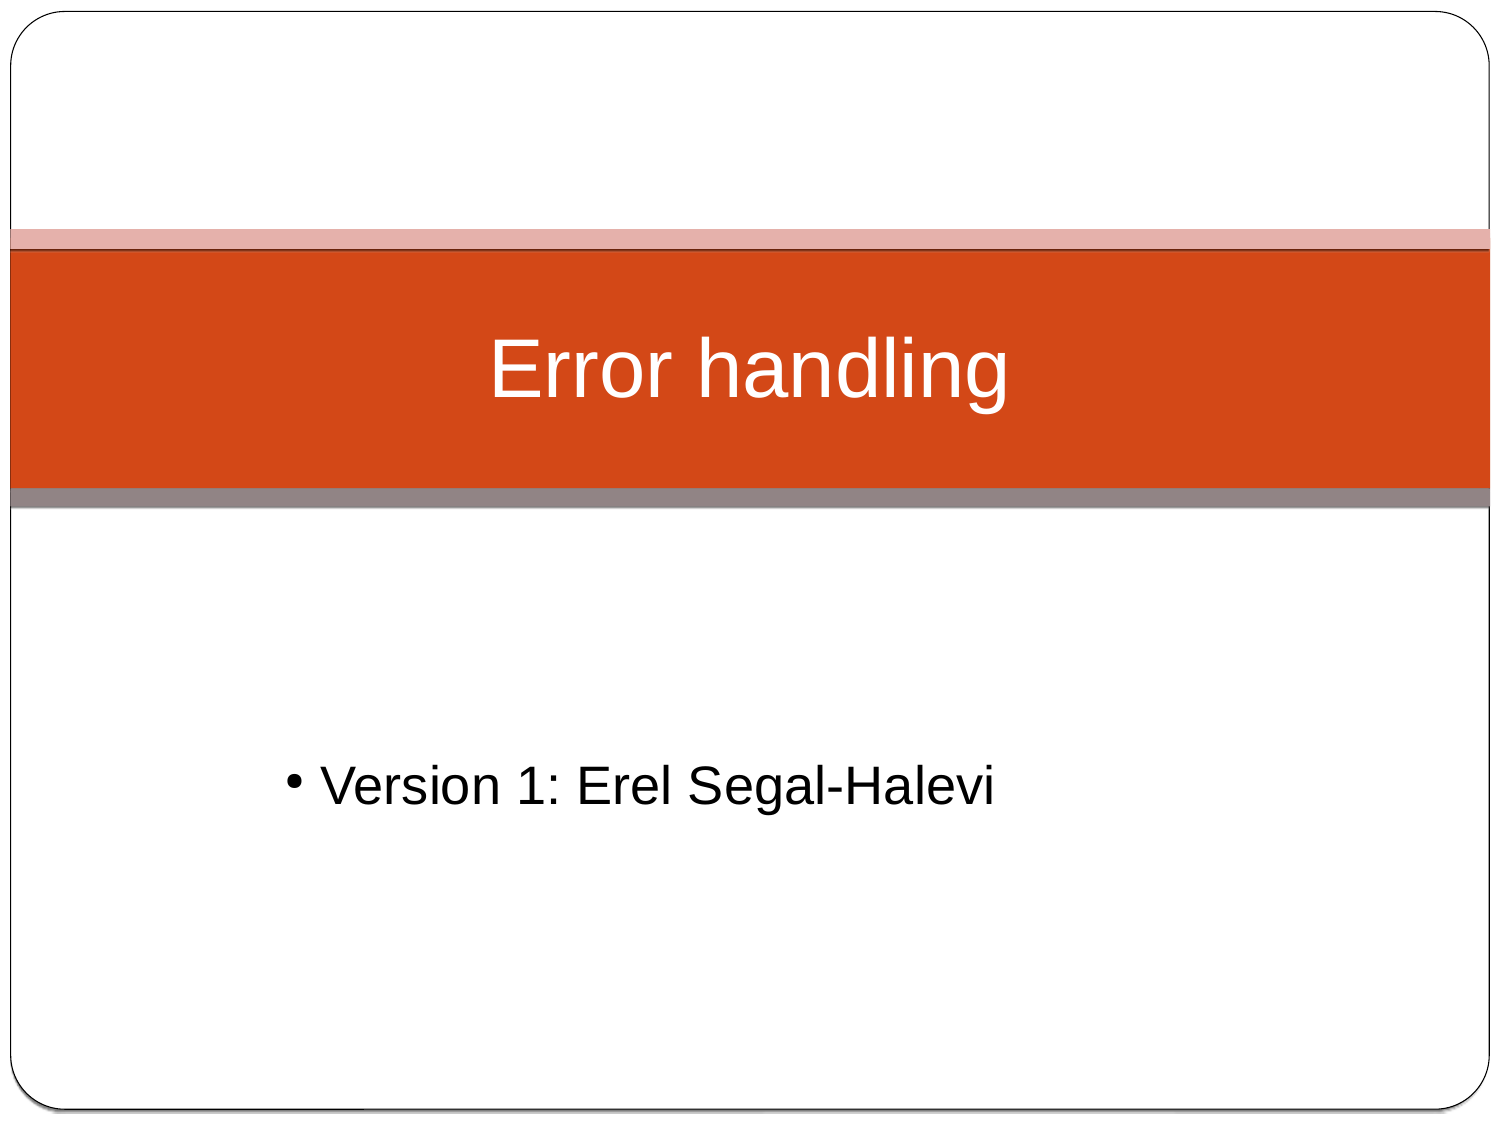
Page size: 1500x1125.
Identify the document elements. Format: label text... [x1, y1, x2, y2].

title Error handling [75, 247, 1425, 489]
text_box Version 1: Erel Segal-Halevi [270, 677, 1321, 941]
